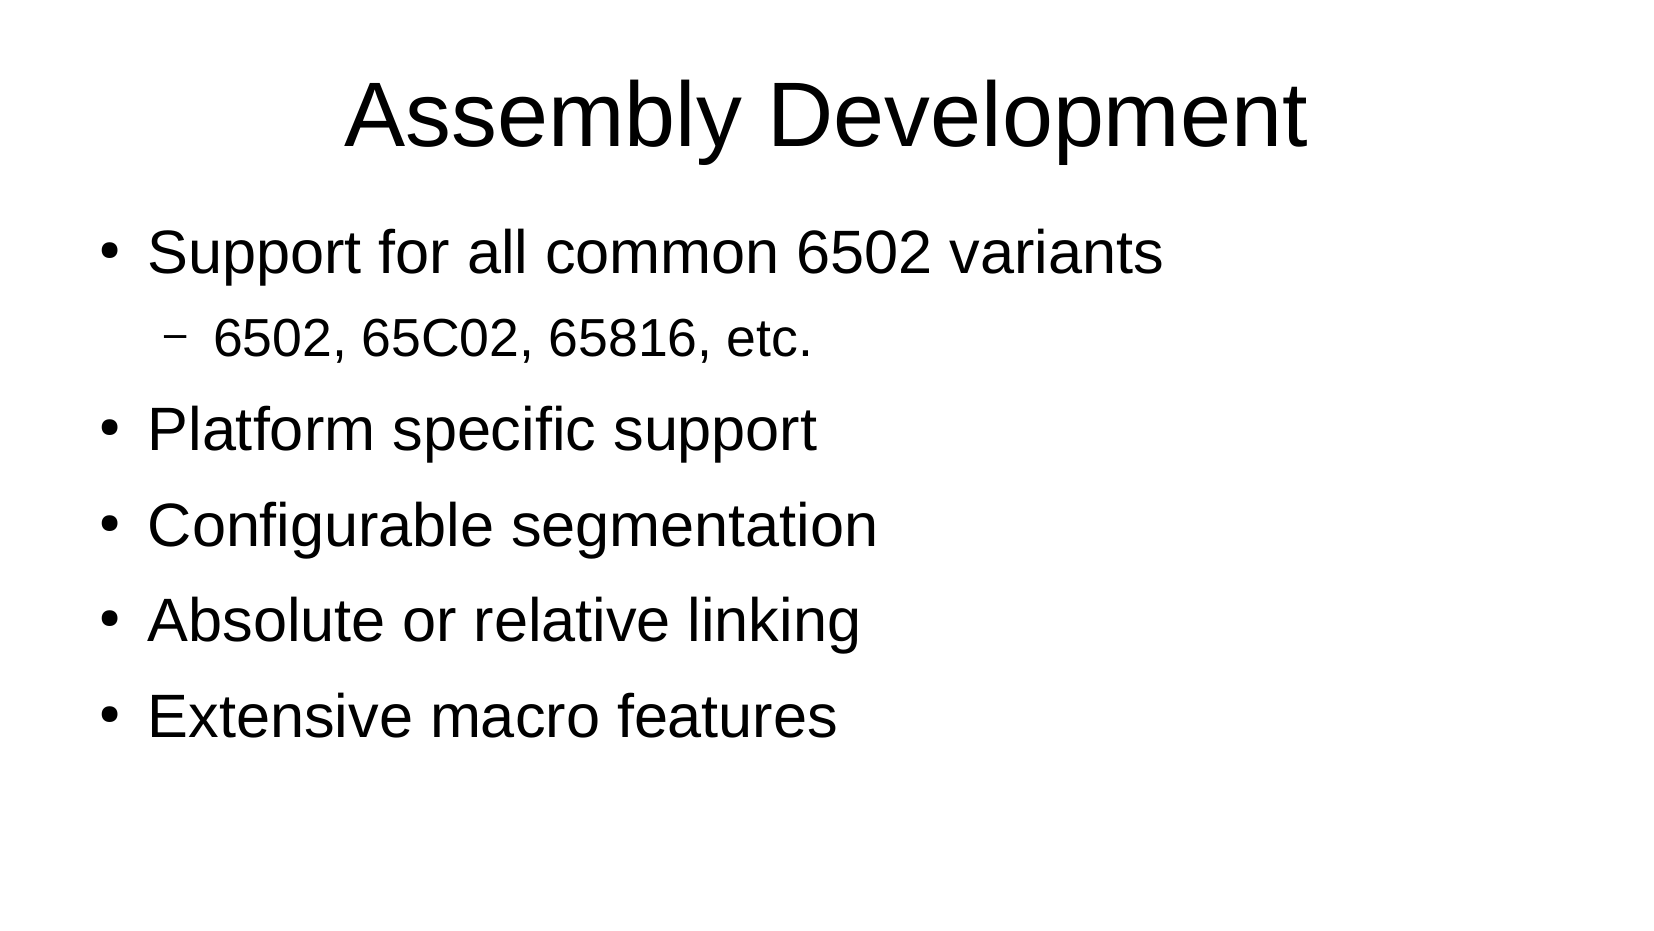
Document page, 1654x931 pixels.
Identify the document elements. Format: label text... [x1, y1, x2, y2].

title Assembly Development [82, 37, 1571, 193]
list Support for all common 6502 variants 6502, 65C02, 65816, etc. Platform specific support Configurable segmentation Absolute or relative linking Extensive macro features [82, 217, 1571, 758]
